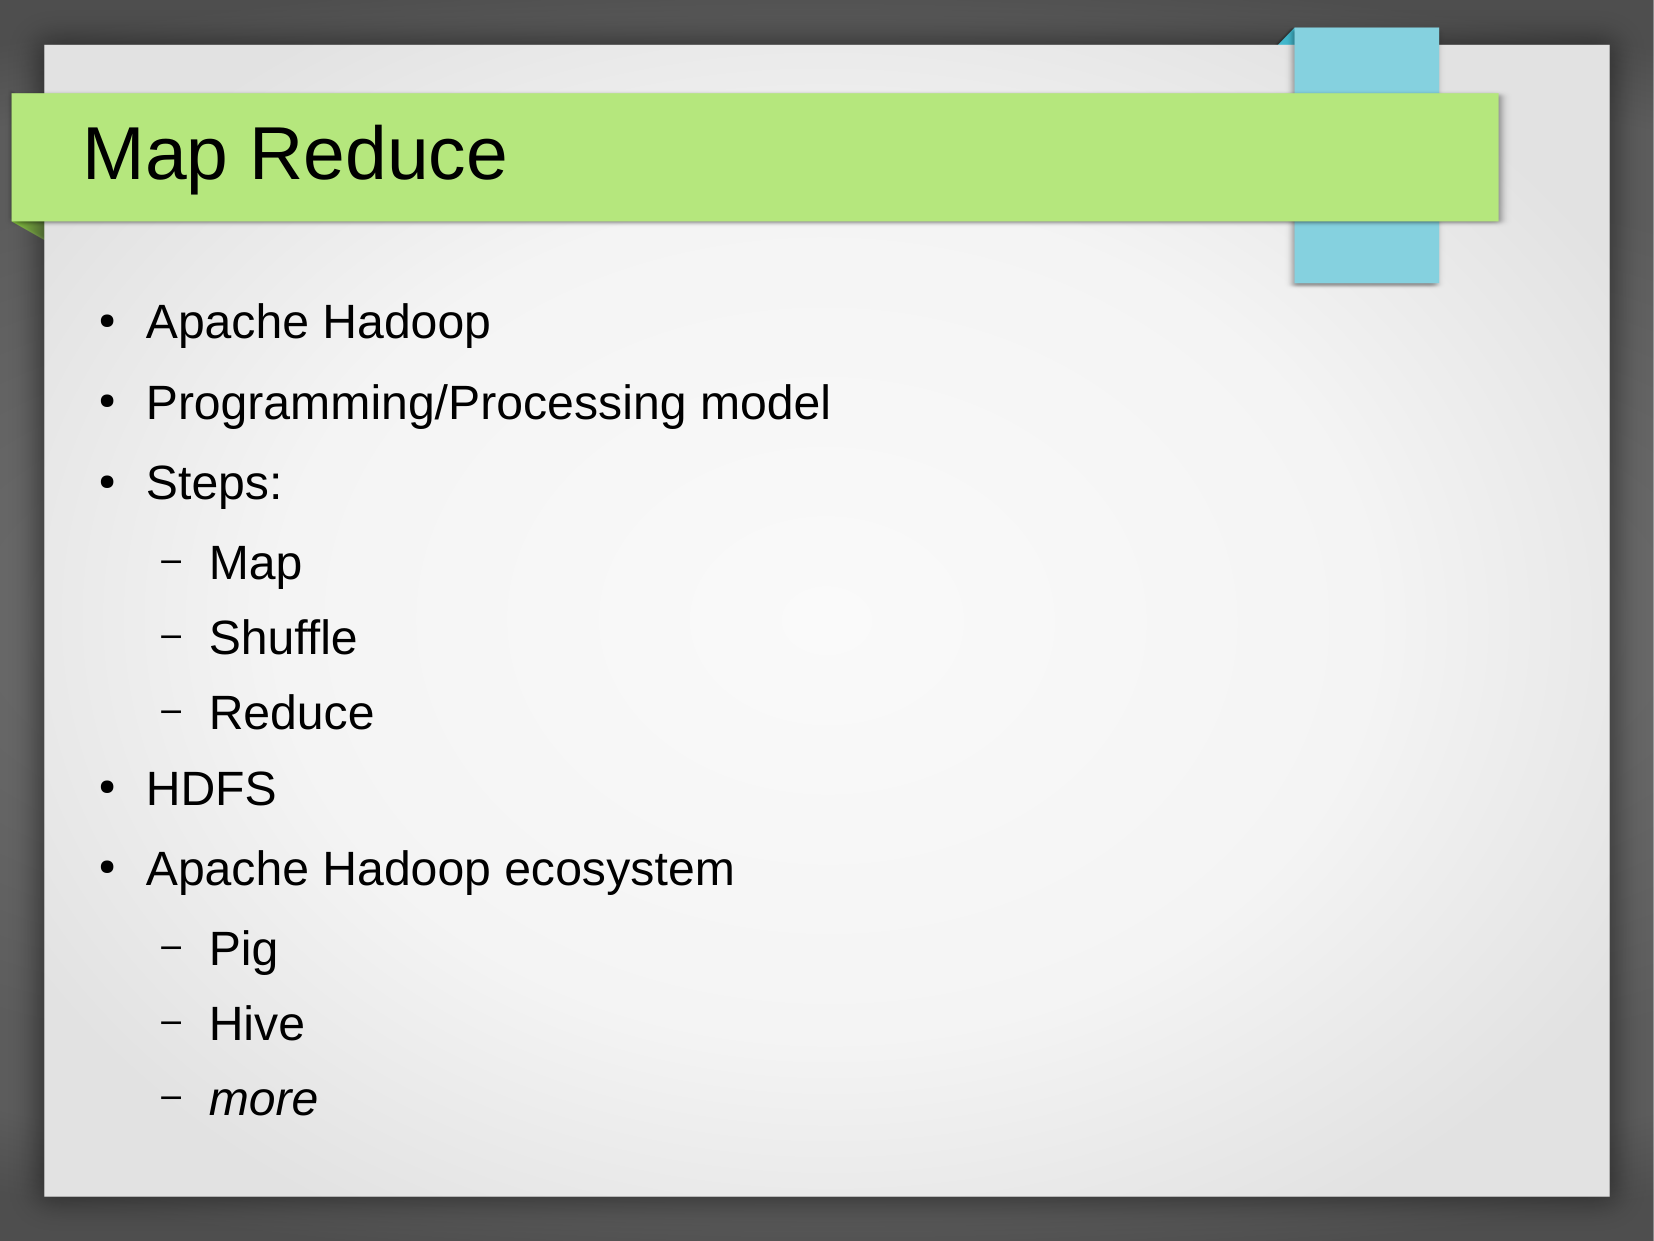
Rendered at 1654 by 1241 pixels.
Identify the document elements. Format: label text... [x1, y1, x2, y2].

picture [0, 0, 1654, 1241]
title Map Reduce [82, 94, 1264, 213]
list Apache Hadoop Programming/Processing model Steps: Map Shuffle Reduce HDFS Apache Hadoop ecosystem Pig Hive more [82, 295, 1571, 1134]
